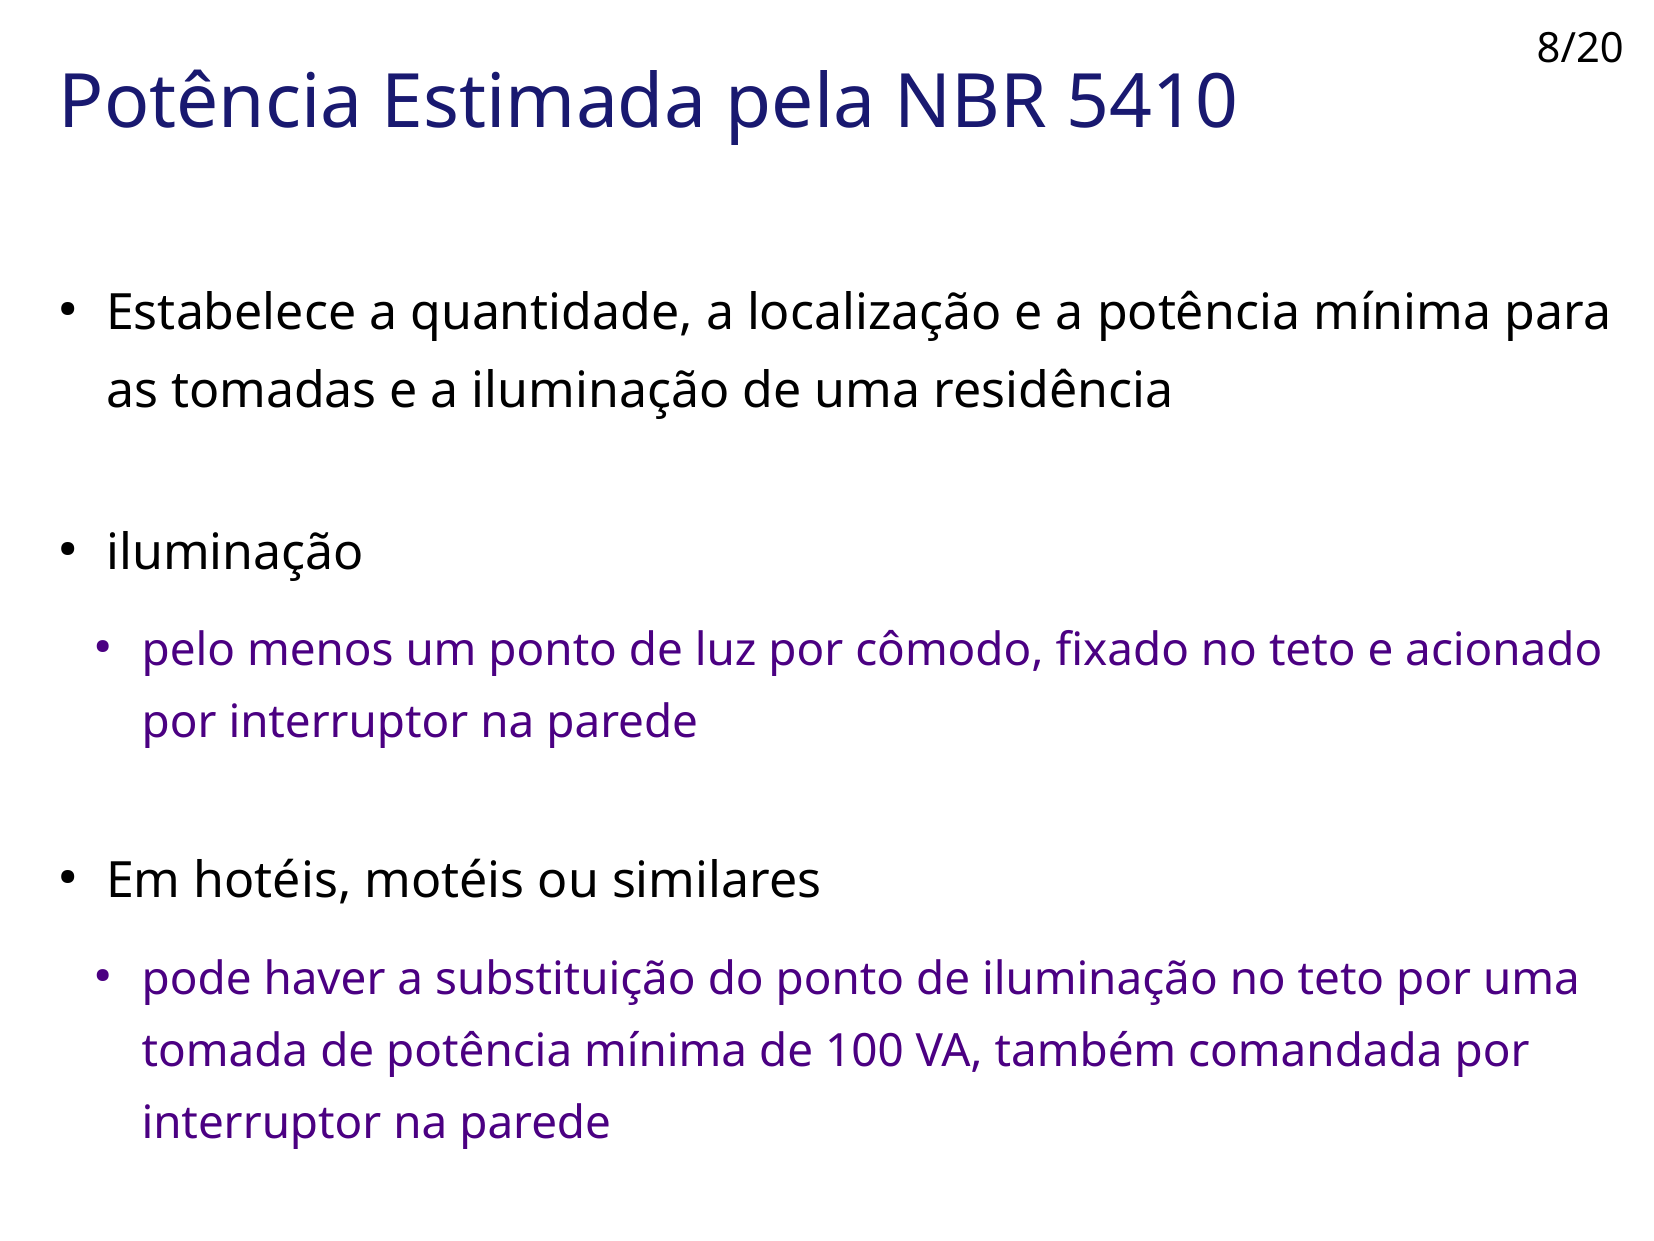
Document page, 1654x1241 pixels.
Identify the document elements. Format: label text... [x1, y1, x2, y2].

list Estabelece a quantidade, a localização e a potência mínima para as tomadas e a iluminação de uma residência iluminação pelo menos um ponto de luz por cômodo, fixado no teto e acionado por interruptor na parede Em hotéis, motéis ou similares pode haver a substituição do ponto de iluminação no teto por uma tomada de potência mínima de 100 VA, também comandada por interruptor na parede [59, 265, 1625, 1211]
title Potência Estimada pela NBR 5410 [59, 47, 1625, 166]
